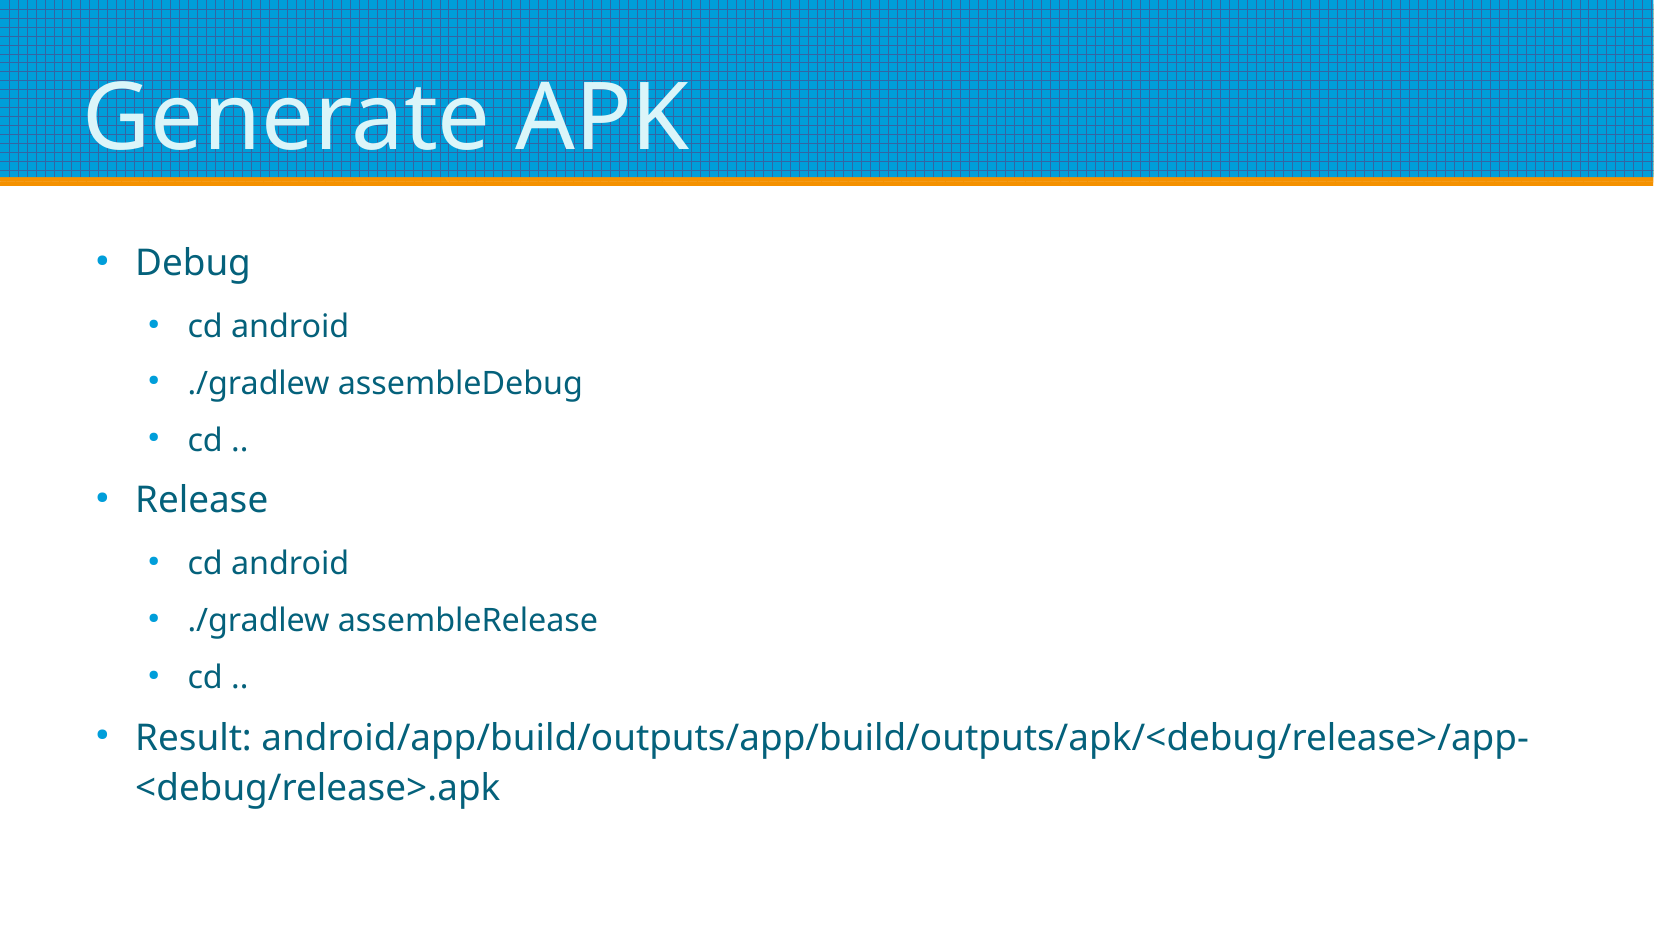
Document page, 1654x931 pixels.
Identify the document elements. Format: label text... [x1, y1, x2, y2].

title Generate APK [82, 14, 1571, 178]
list Debug cd android ./gradlew assembleDebug cd .. Release cd android ./gradlew assembleRelease cd .. Result: android/app/build/outputs/app/build/outputs/apk/<debug/release>/app-<debug/release>.apk [82, 236, 1571, 813]
